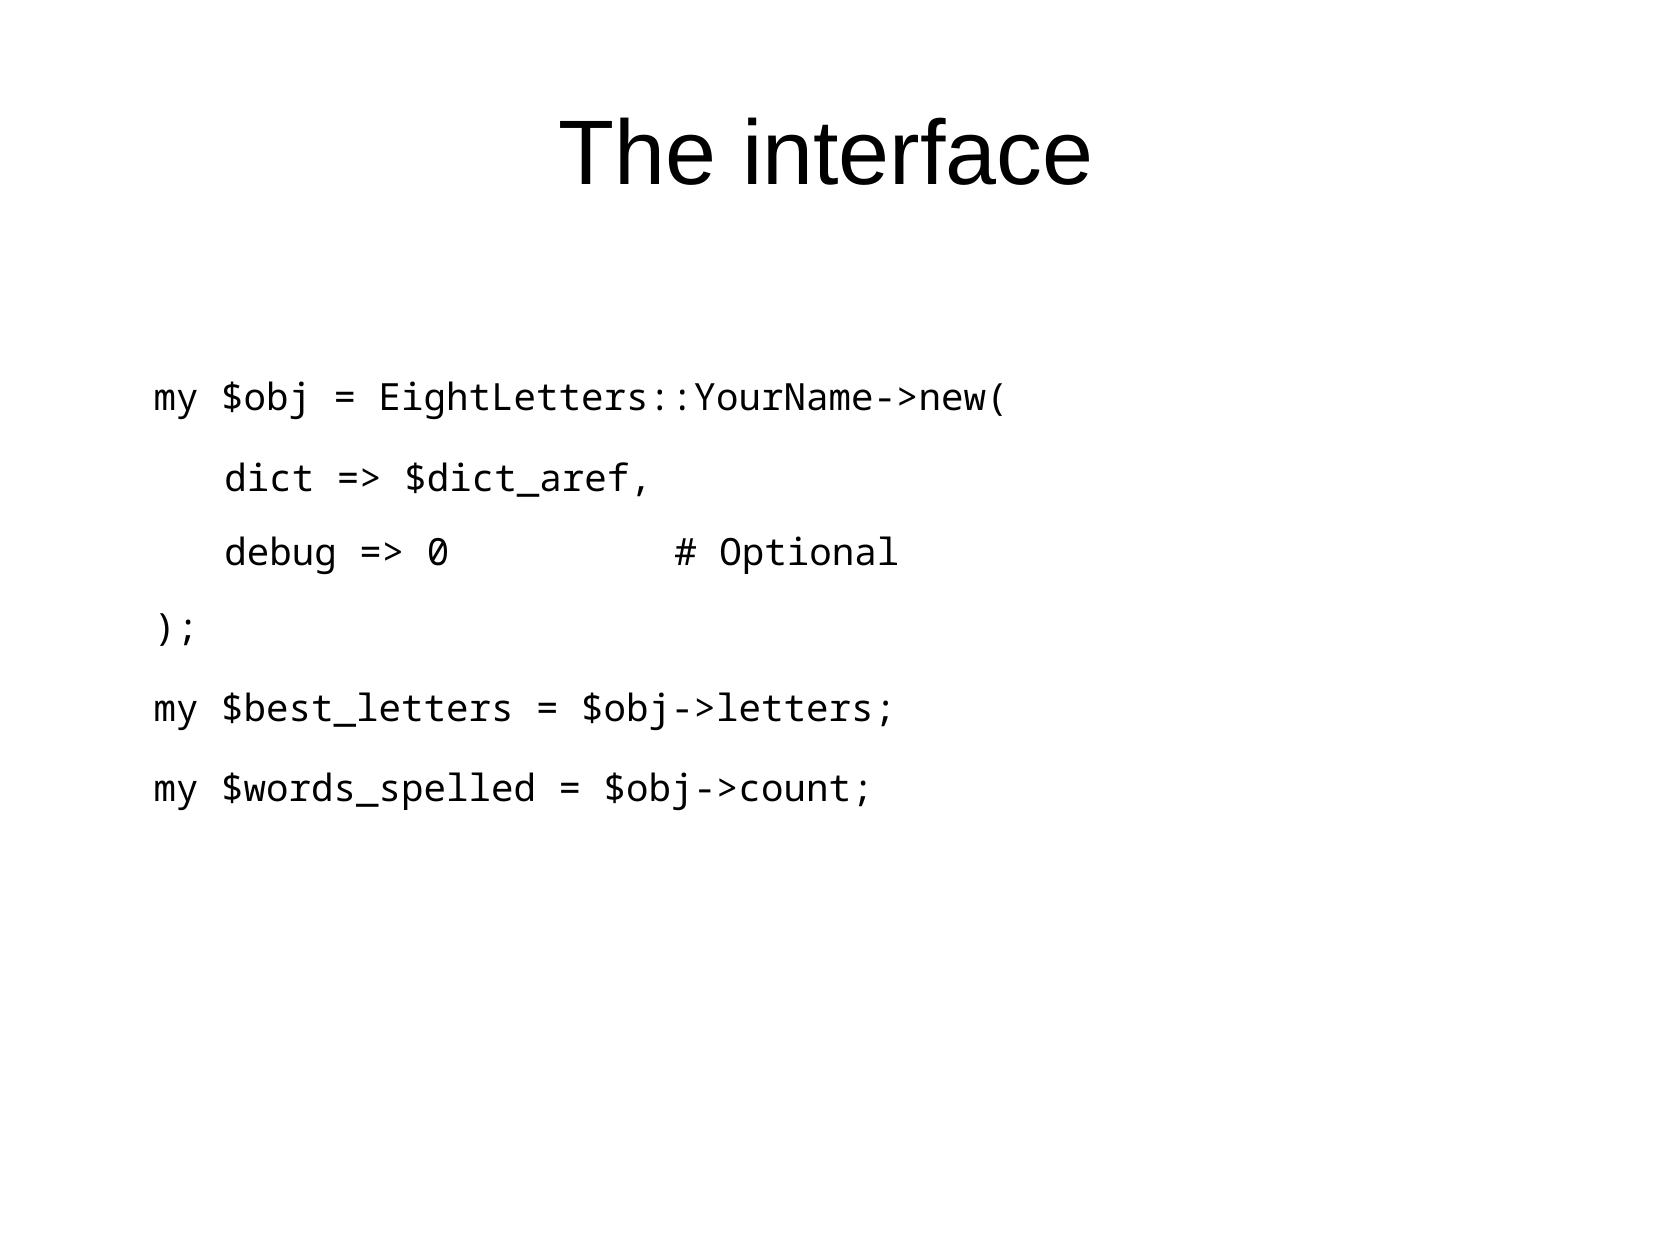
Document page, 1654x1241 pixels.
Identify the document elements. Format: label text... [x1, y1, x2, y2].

title The interface [82, 49, 1571, 257]
list my $obj = EightLetters::YourName->new( dict => $dict_aref, debug => 0 # Optional ); my $best_letters = $obj->letters; my $words_spelled = $obj->count; [82, 290, 1571, 1010]
